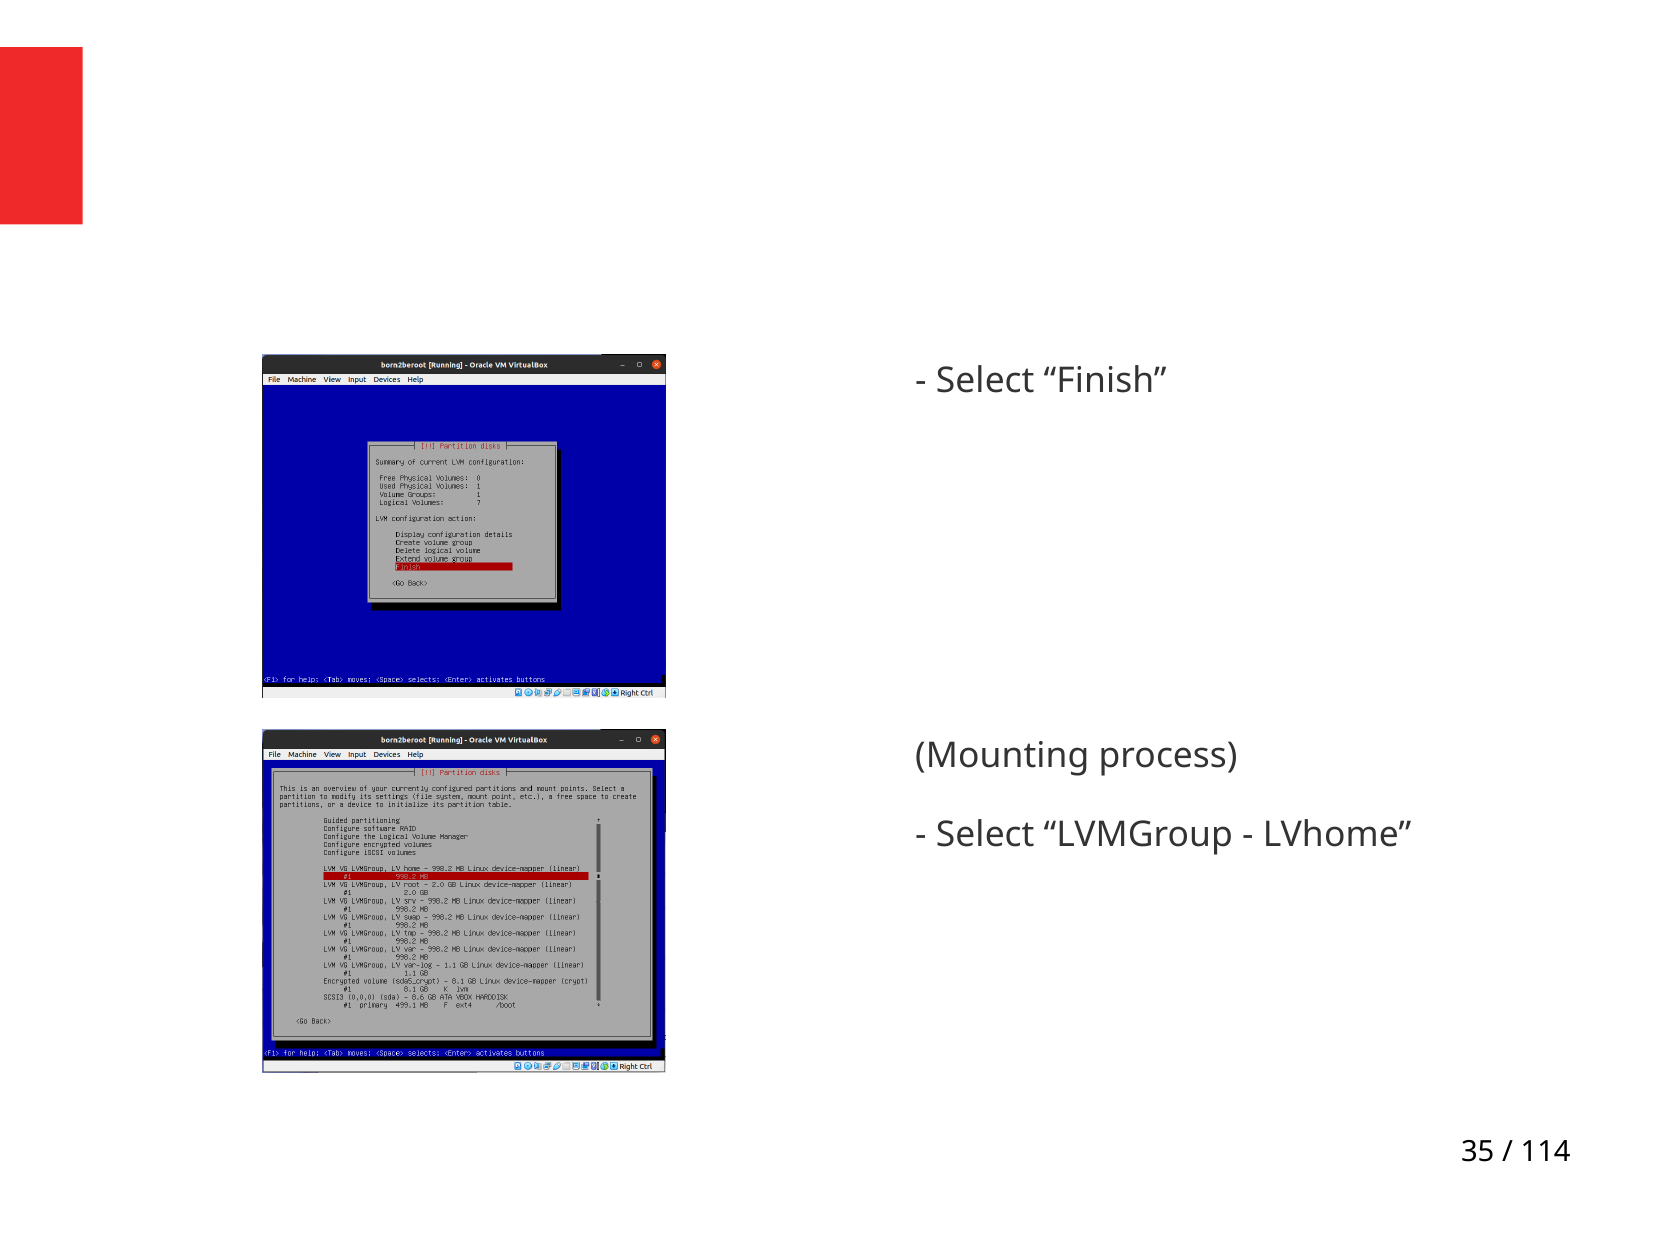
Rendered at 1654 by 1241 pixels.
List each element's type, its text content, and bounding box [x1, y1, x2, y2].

list (Mounting process) - Select “LVMGroup - LVhome” [844, 730, 1536, 1074]
picture [262, 729, 666, 1074]
list - Select “Finish” [844, 354, 1536, 698]
picture [262, 354, 666, 698]
